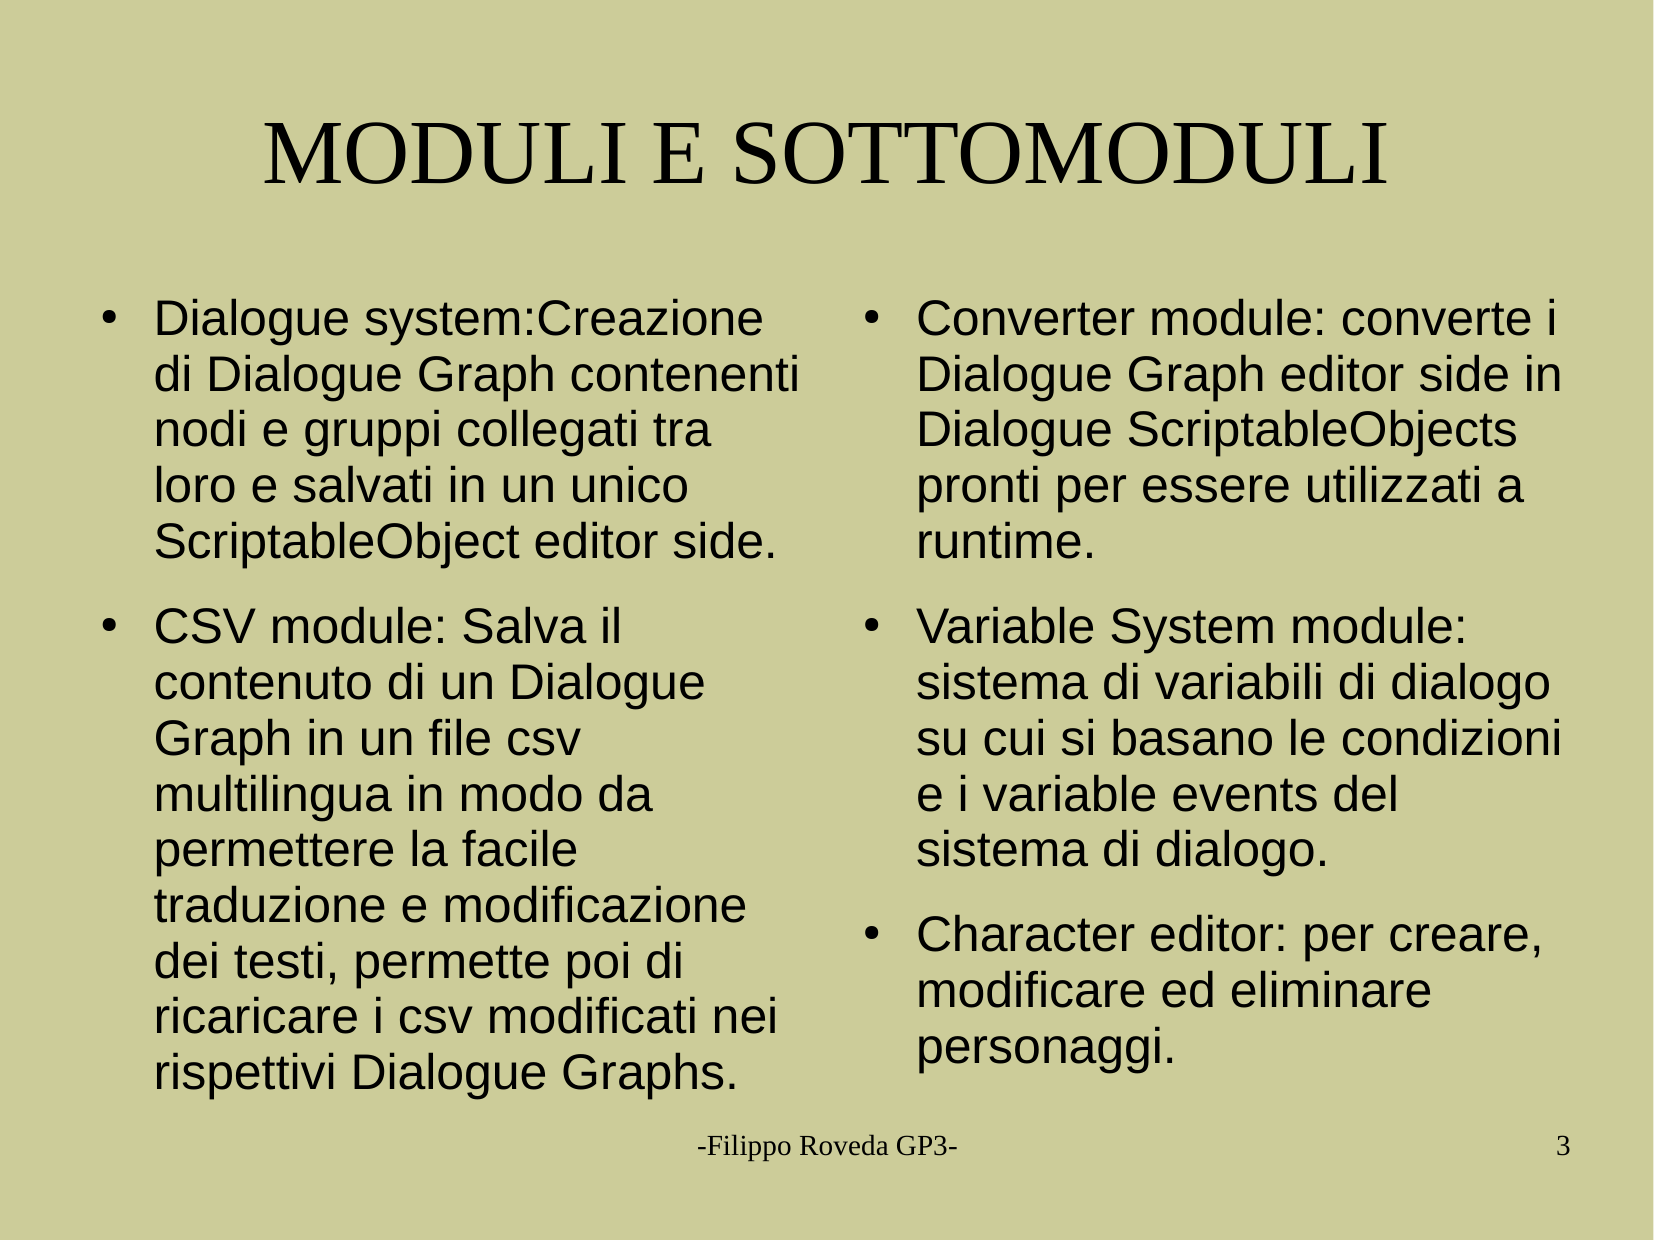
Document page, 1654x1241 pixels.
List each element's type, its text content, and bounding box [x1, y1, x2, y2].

title MODULI E SOTTOMODULI [82, 49, 1571, 257]
list Converter module: converte i Dialogue Graph editor side in Dialogue ScriptableObjects pronti per essere utilizzati a runtime. Variable System module: sistema di variabili di dialogo su cui si basano le condizioni e i variable events del sistema di dialogo. Character editor: per creare, modificare ed eliminare personaggi. [845, 290, 1572, 1109]
list Dialogue system:Creazione di Dialogue Graph contenenti nodi e gruppi collegati tra loro e salvati in un unico ScriptableObject editor side. CSV module: Salva il contenuto di un Dialogue Graph in un file csv multilingua in modo da permettere la facile traduzione e modificazione dei testi, permette poi di ricaricare i csv modificati nei rispettivi Dialogue Graphs. [82, 290, 809, 1186]
